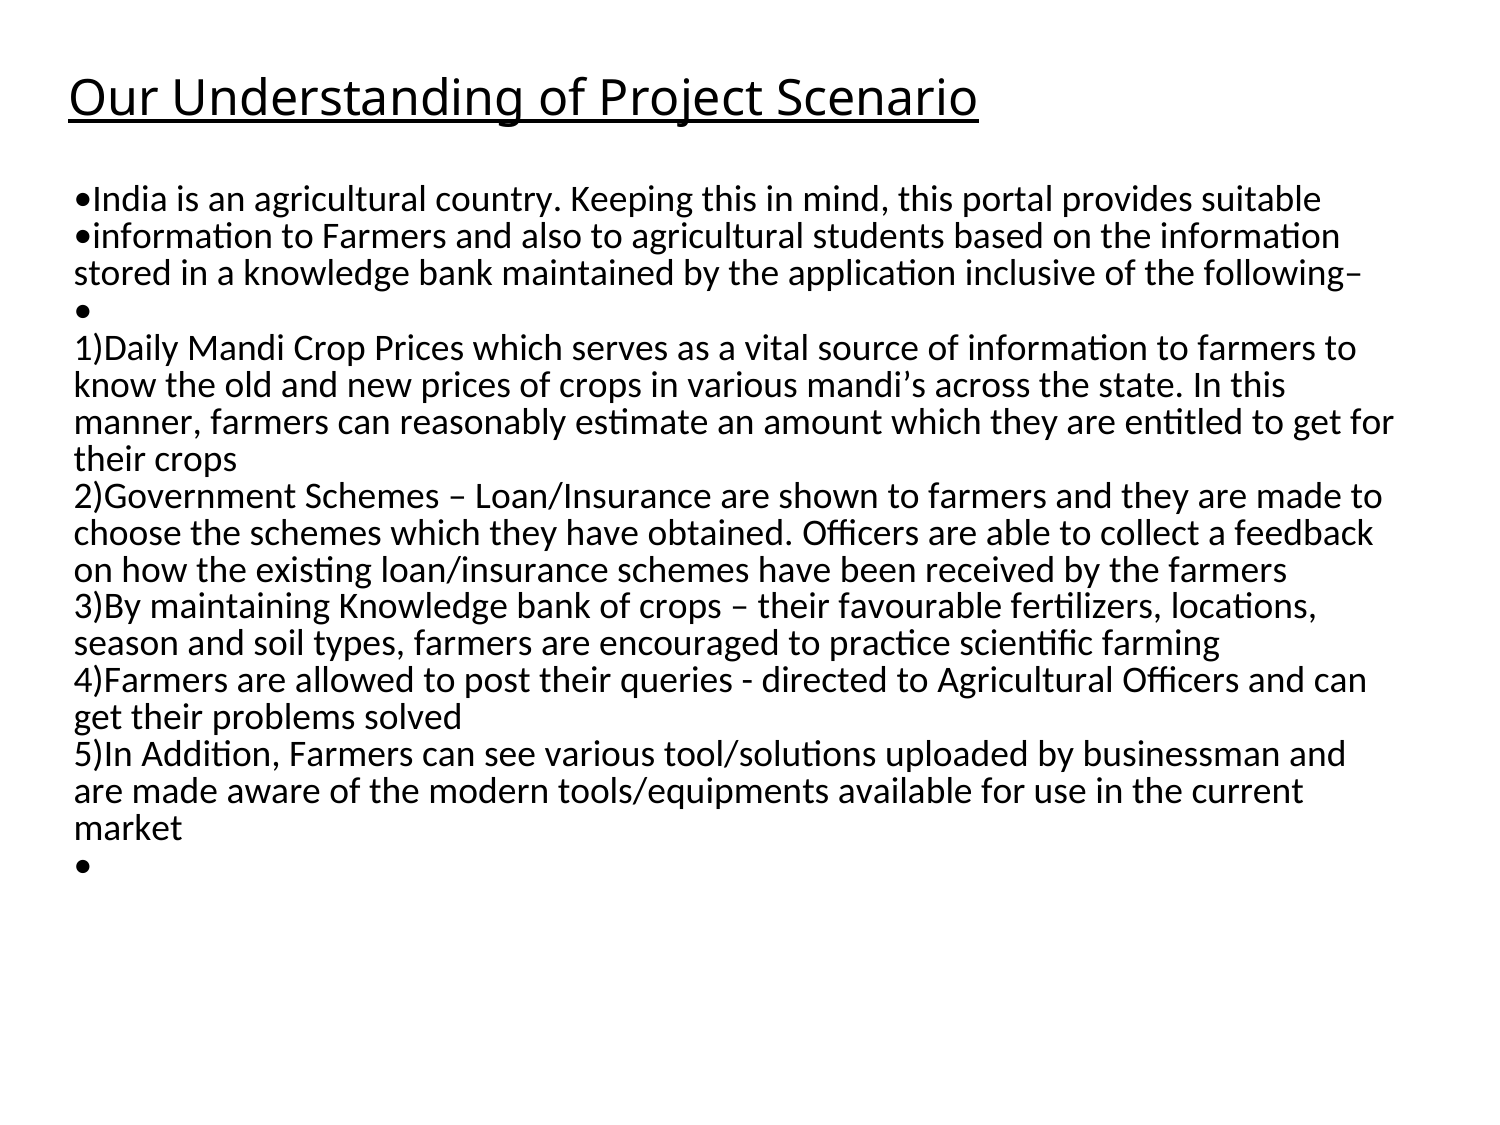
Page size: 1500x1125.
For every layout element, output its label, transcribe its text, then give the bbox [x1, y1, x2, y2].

text_box Our Understanding of Project Scenario [53, 46, 1126, 123]
text_box India is an agricultural country. Keeping this in mind, this portal provides suitable information to Farmers and also to agricultural students based on the information stored in a knowledge bank maintained by the application inclusive of the following– Daily Mandi Crop Prices which serves as a vital source of information to farmers to know the old and new prices of crops in various mandi’s across the state. In this manner, farmers can reasonably estimate an amount which they are entitled to get for their crops Government Schemes – Loan/Insurance are shown to farmers and they are made to choose the schemes which they have obtained. Officers are able to collect a feedback on how the existing loan/insurance schemes have been received by the farmers By maintaining Knowledge bank of crops – their favourable fertilizers, locations, season and soil types, farmers are encouraged to practice scientific farming Farmers are allowed to post their queries - directed to Agricultural Officers and can get their problems solved In Addition, Farmers can see various tool/solutions uploaded by businessman and are made aware of the modern tools/equipments available for use in the current market [58, 175, 1419, 1100]
